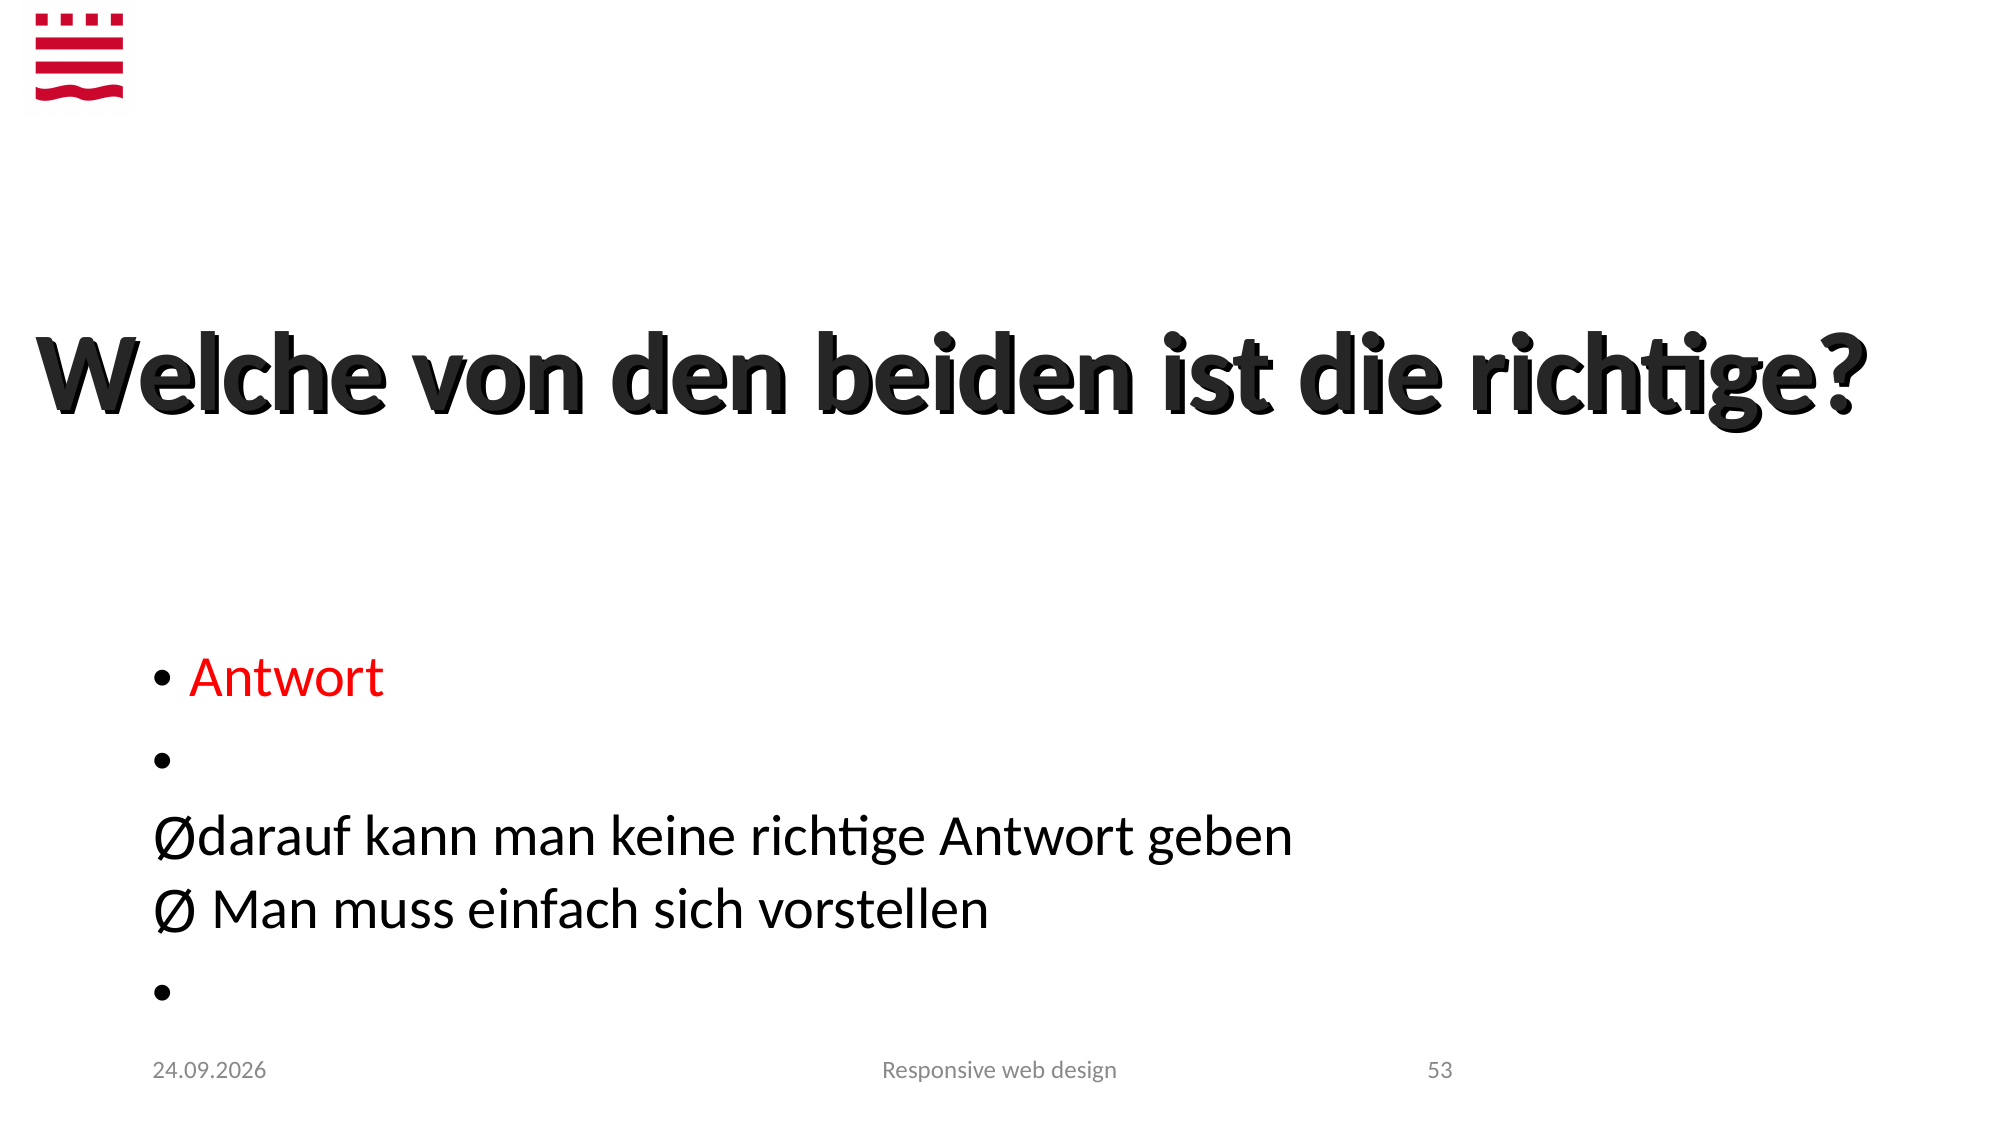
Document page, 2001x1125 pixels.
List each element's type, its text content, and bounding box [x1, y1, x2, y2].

picture [21, 0, 138, 116]
text_box [1412, 1043, 1863, 1103]
text_box 2017/4/30 [137, 1043, 588, 1103]
text_box Welche von den beiden ist die richtige? [20, 318, 1884, 446]
text_box Responsive web design [662, 1043, 1338, 1103]
list Antwort darauf kann man keine richtige Antwort geben Man muss einfach sich vorstellen [137, 647, 1863, 1043]
